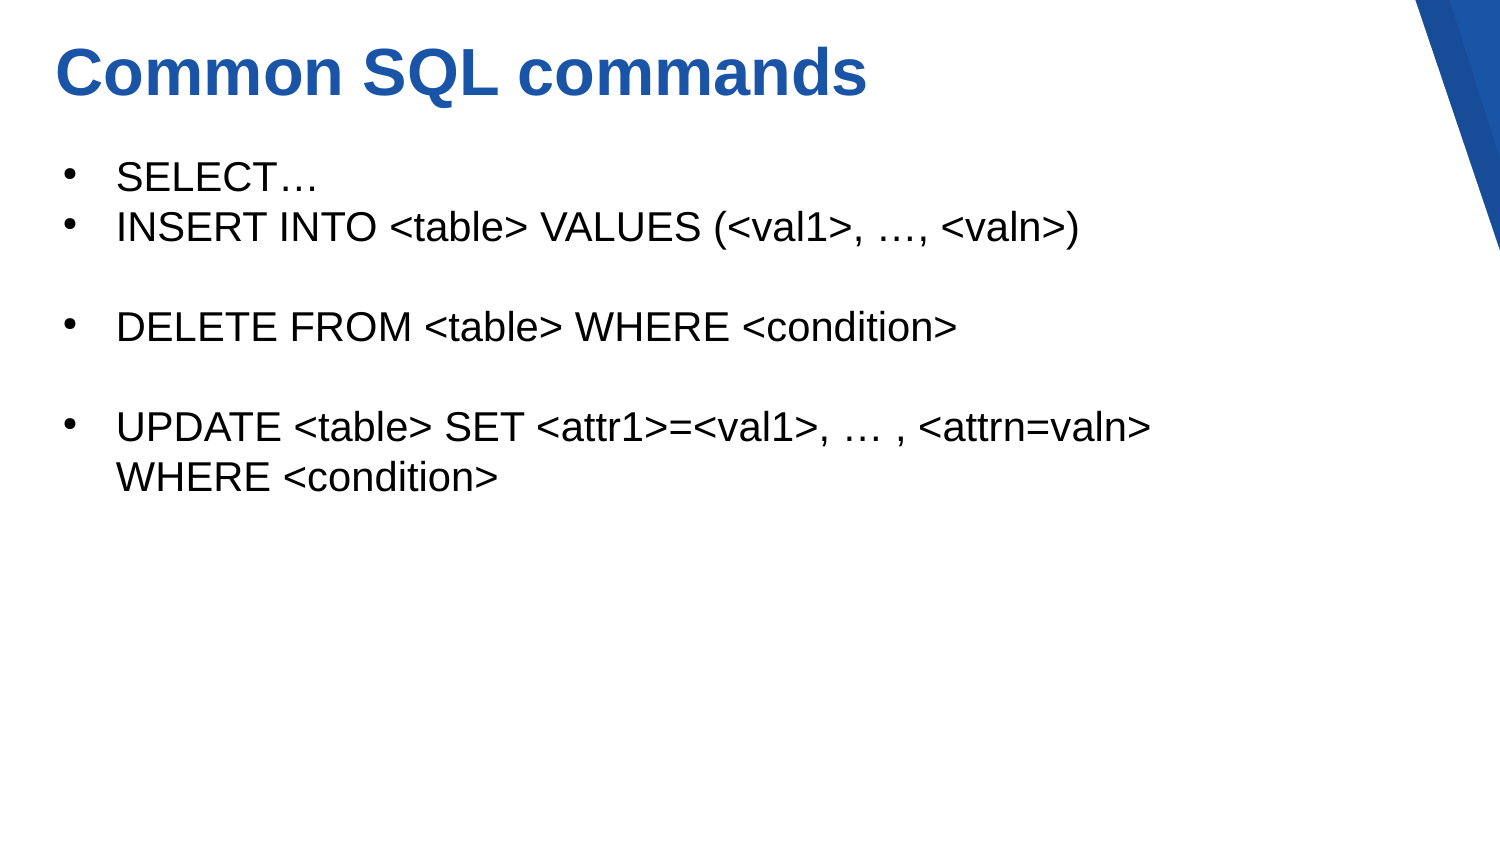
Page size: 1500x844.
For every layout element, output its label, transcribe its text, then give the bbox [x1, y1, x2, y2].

title Common SQL commands [40, 56, 1231, 124]
list SELECT… INSERT INTO <table> VALUES (<val1>, …, <valn>) DELETE FROM <table> WHERE <condition> UPDATE <table> SET <attr1>=<val1>, … , <attrn=valn> WHERE <condition> [30, 135, 1443, 410]
